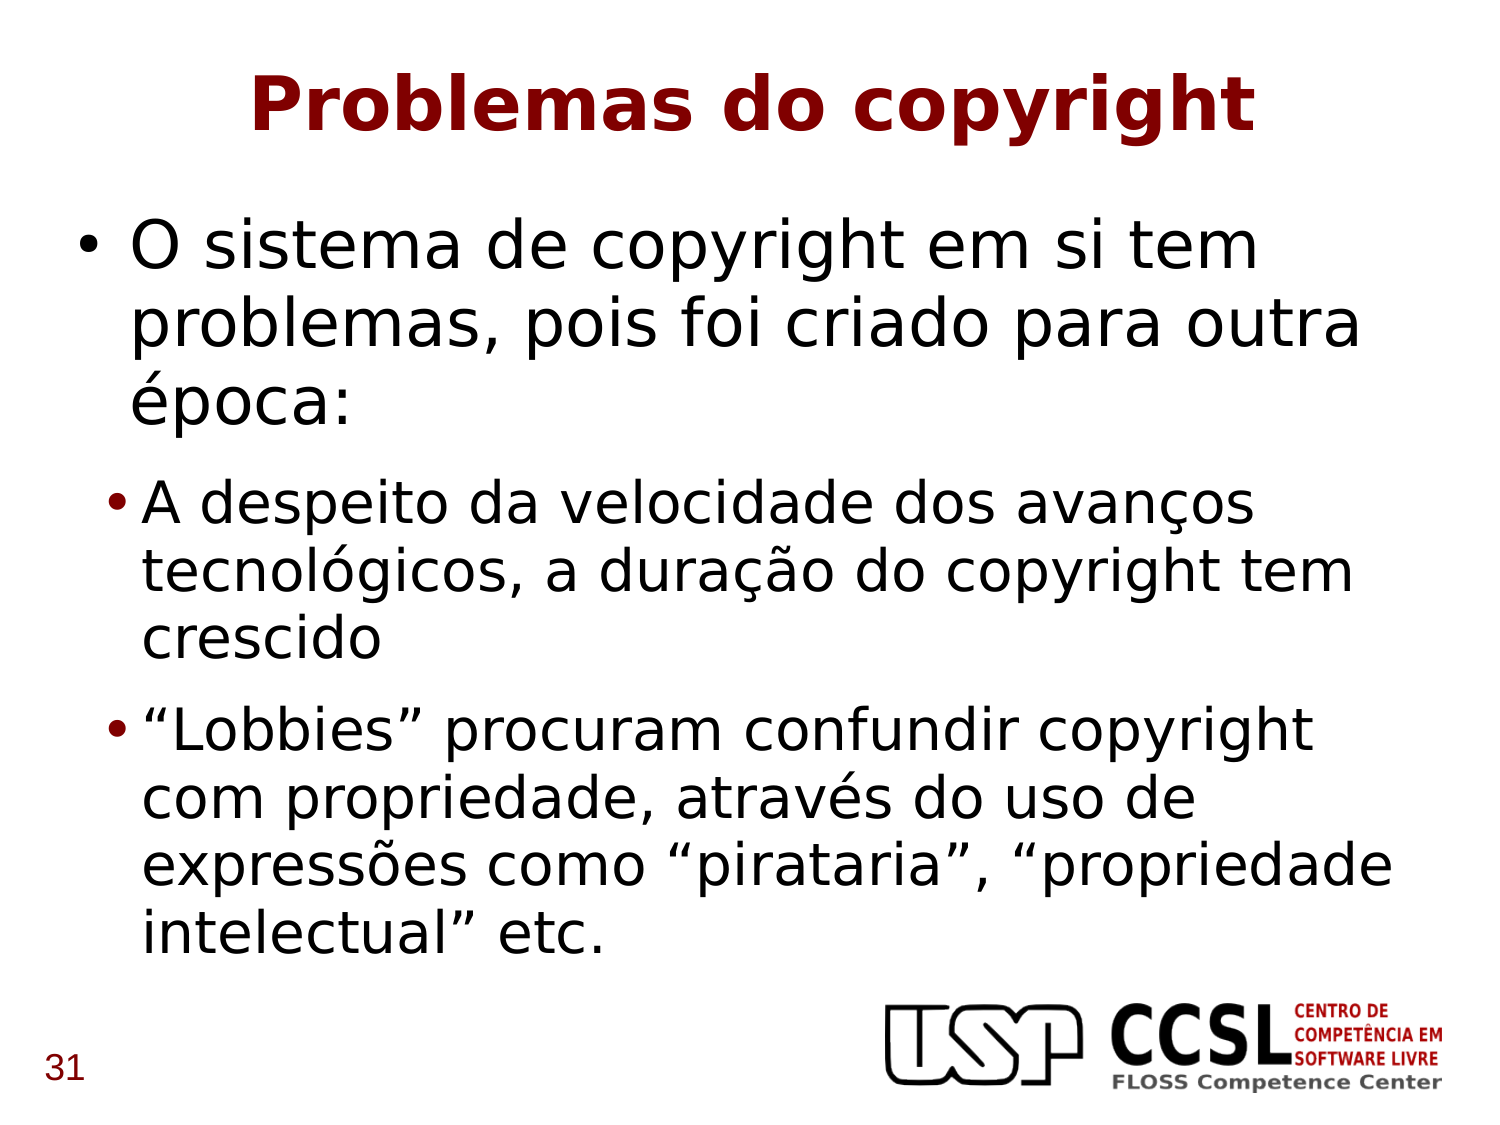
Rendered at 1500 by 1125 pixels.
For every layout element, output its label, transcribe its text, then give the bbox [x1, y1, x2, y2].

list O sistema de copyright em si tem problemas, pois foi criado para outra época: A despeito da velocidade dos avanços tecnológicos, a duração do copyright tem crescido “Lobbies” procuram confundir copyright com propriedade, através do uso de expressões como “pirataria”, “propriedade intelectual” etc. [59, 206, 1447, 968]
picture [885, 1003, 1442, 1093]
title Problemas do copyright [59, 29, 1447, 180]
